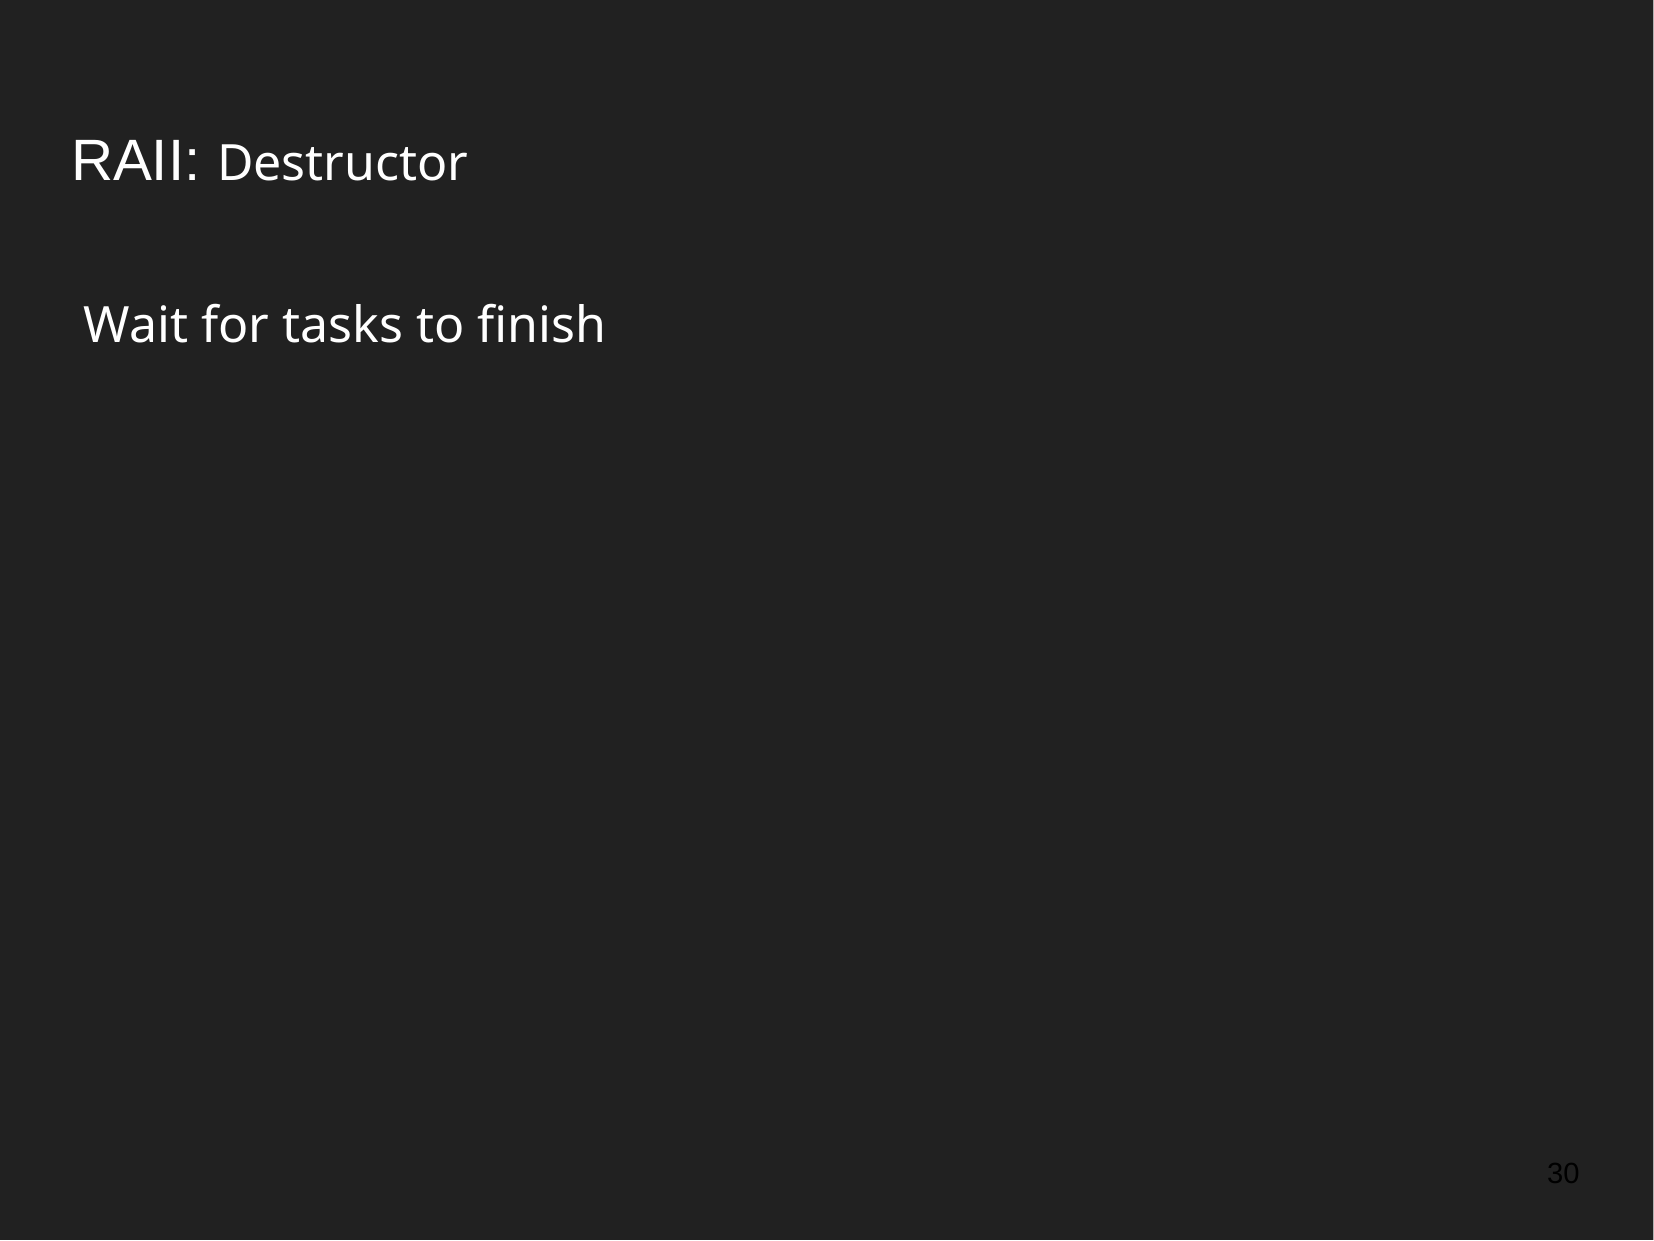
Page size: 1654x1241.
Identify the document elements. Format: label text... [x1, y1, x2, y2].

slide_number <number> [1532, 1124, 1632, 1220]
title RAII: Destructor [56, 107, 1598, 246]
list Wait for tasks to finish [56, 277, 1598, 1102]
